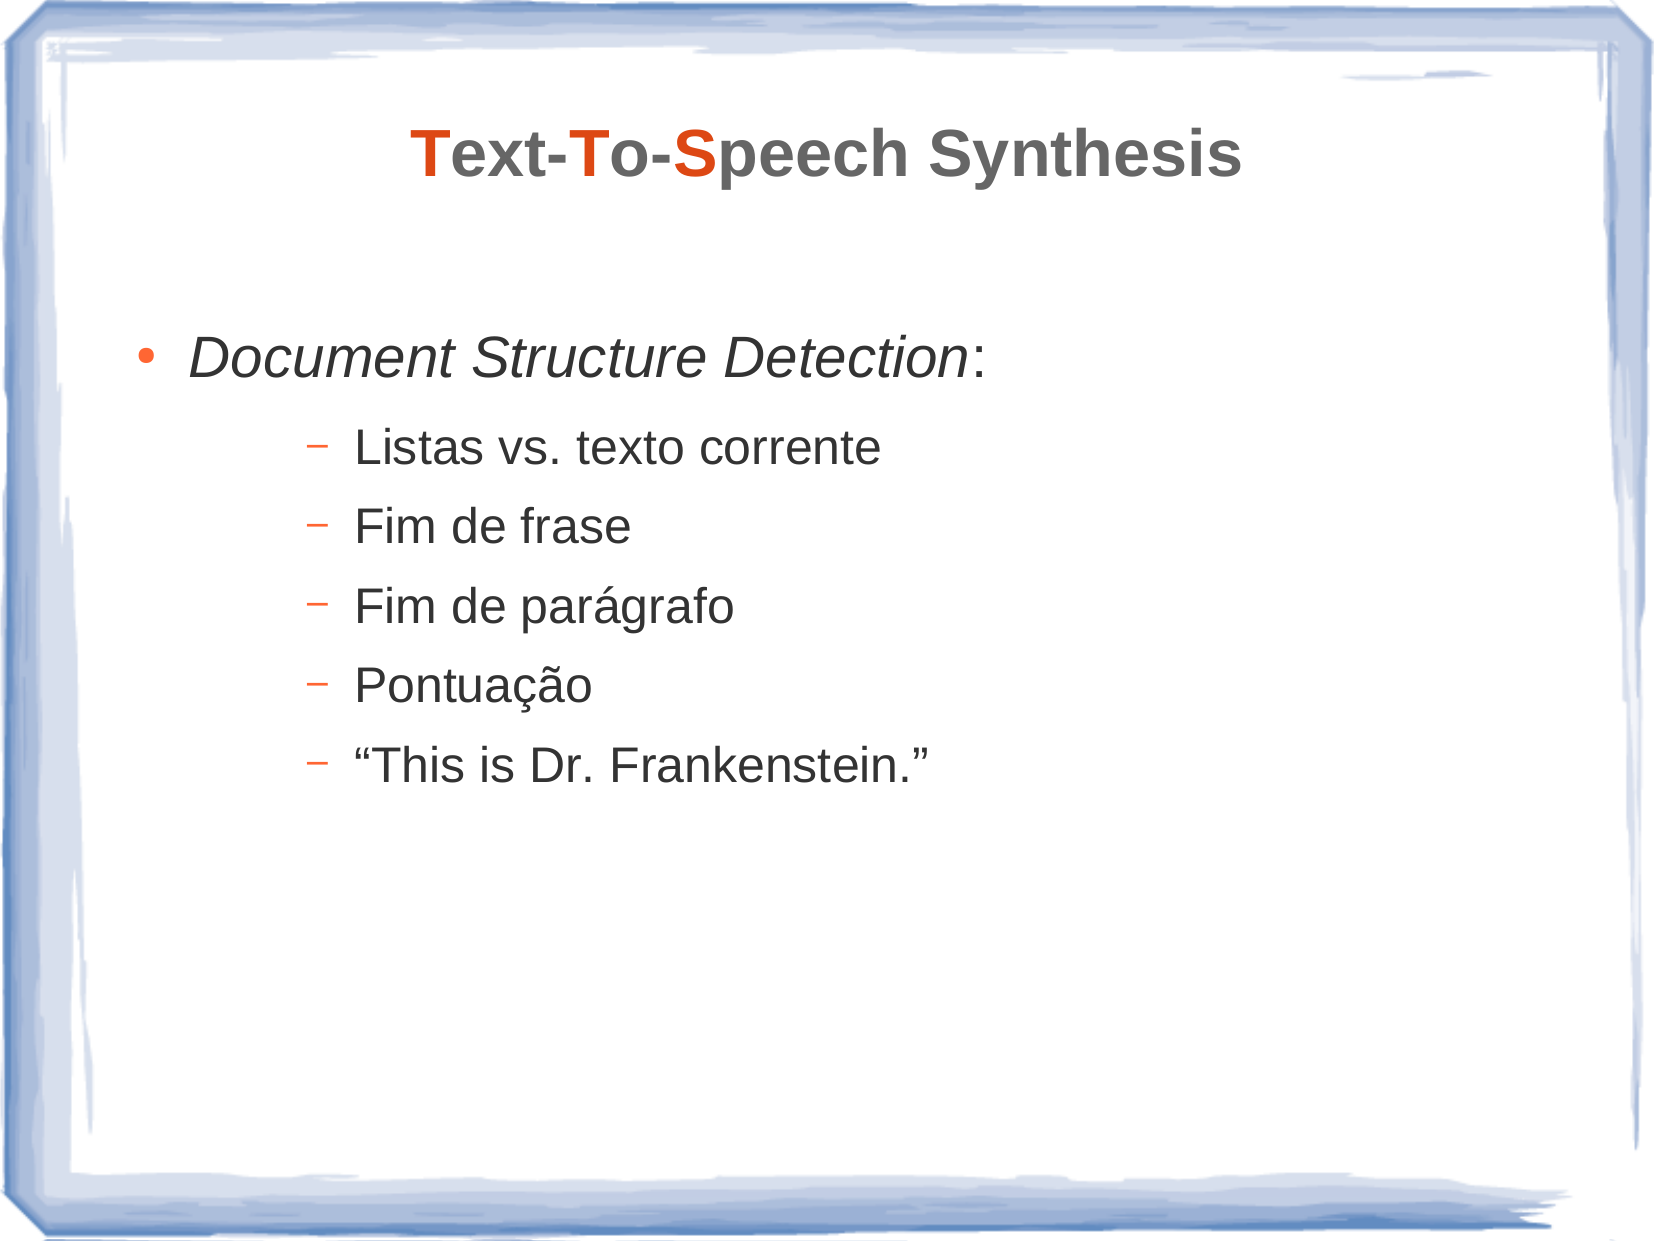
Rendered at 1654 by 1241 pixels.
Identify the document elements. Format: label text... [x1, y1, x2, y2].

picture [0, 0, 1654, 1241]
list Document Structure Detection: Listas vs. texto corrente Fim de frase Fim de parágrafo Pontuação “This is Dr. Frankenstein.” [118, 324, 1571, 1045]
title Text-To-Speech Synthesis [82, 49, 1571, 257]
